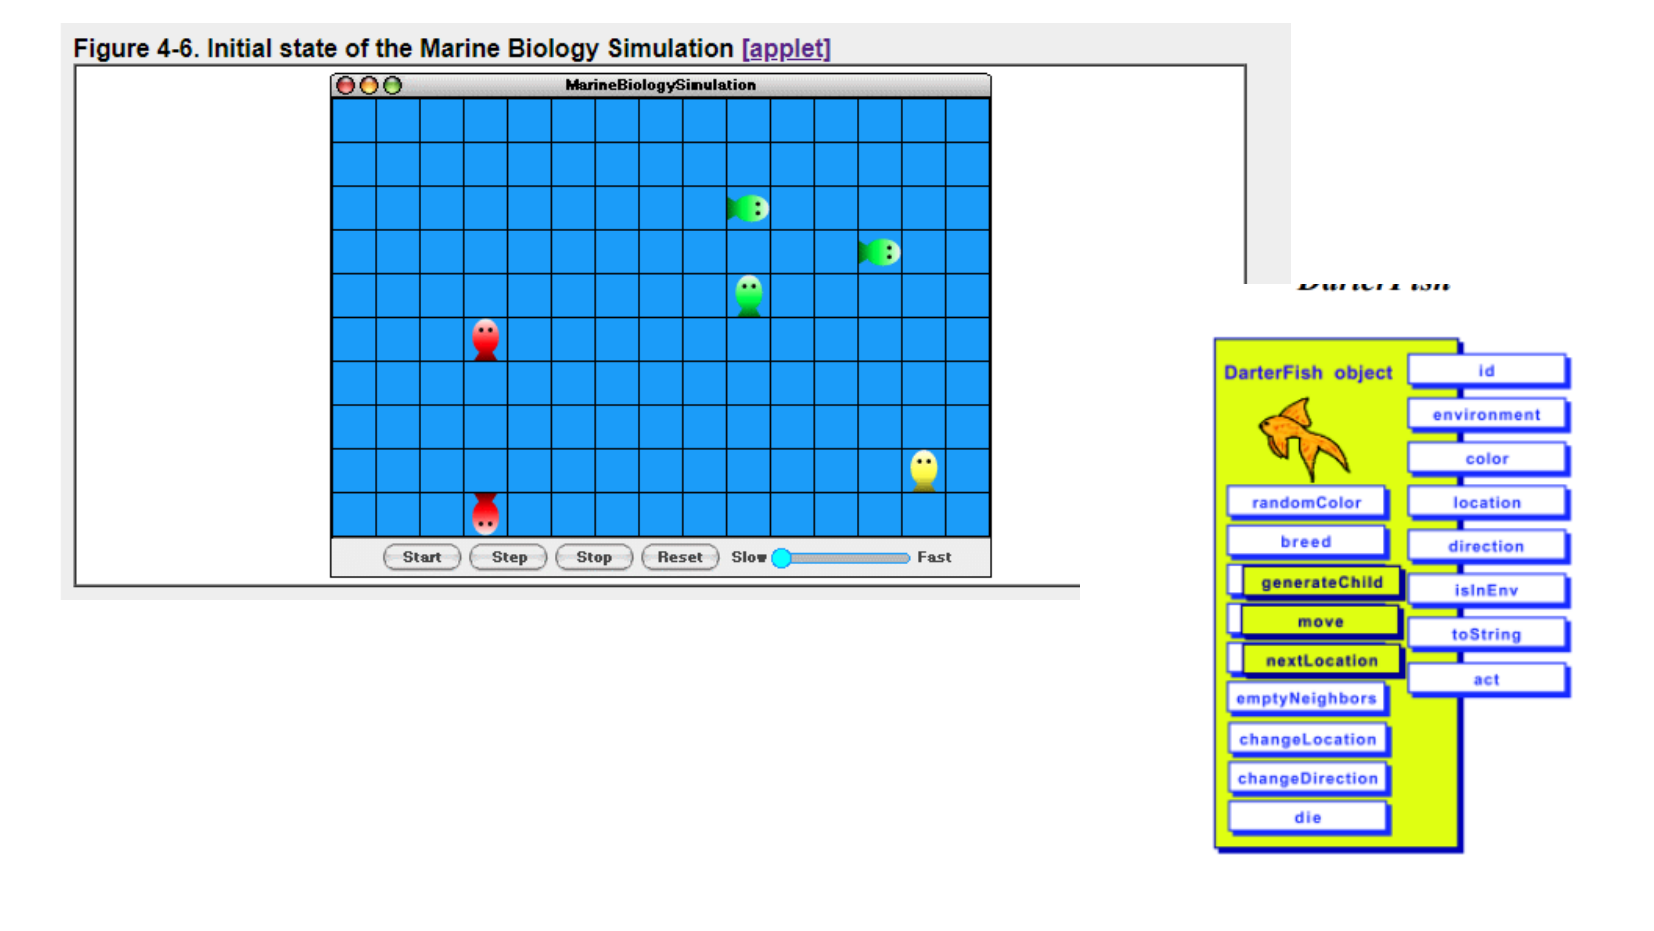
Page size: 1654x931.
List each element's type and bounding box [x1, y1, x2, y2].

picture [22, 23, 1634, 878]
